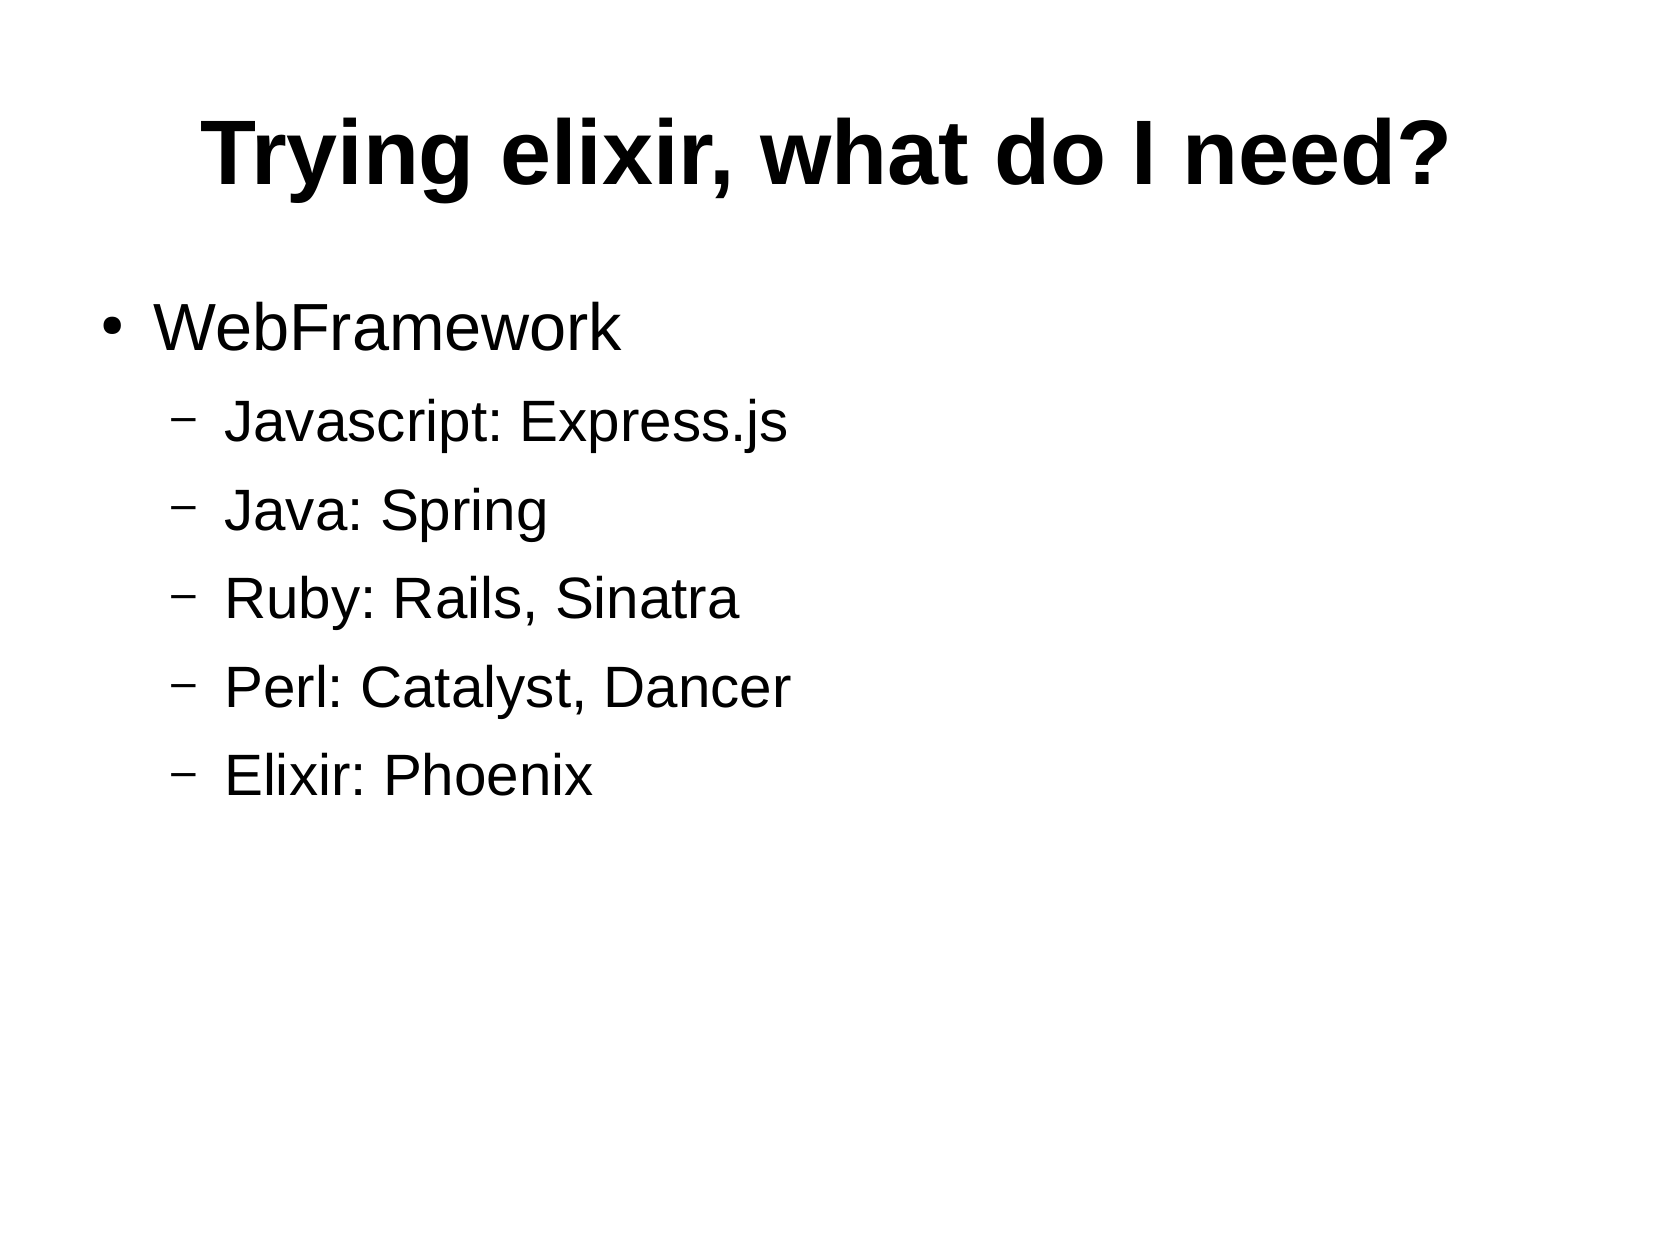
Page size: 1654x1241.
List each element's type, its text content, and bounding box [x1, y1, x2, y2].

list WebFramework Javascript: Express.js Java: Spring Ruby: Rails, Sinatra Perl: Catalyst, Dancer Elixir: Phoenix [82, 290, 1571, 1010]
title Trying elixir, what do I need? [82, 49, 1571, 257]
